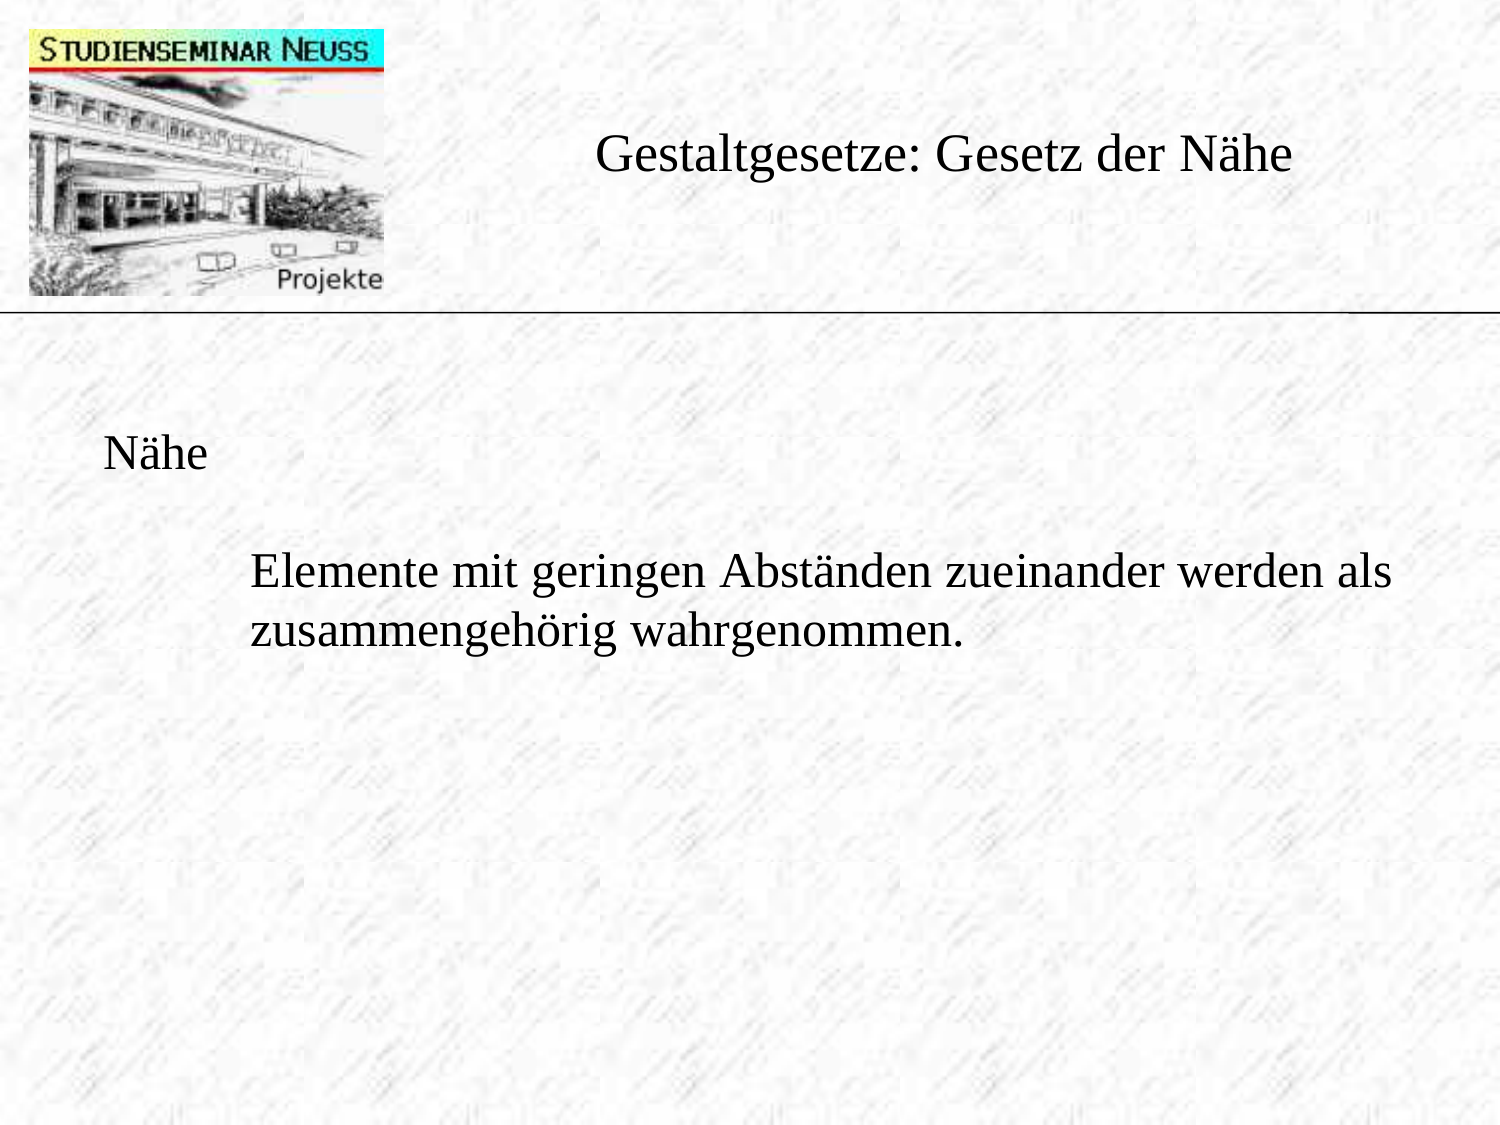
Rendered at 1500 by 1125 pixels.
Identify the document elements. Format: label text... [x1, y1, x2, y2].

picture [0, 314, 1500, 1125]
text_box Gestaltgesetze: Gesetz der Nähe [472, 118, 1418, 191]
picture [0, 0, 1500, 311]
text_box Nähe Elemente mit geringen Abständen zueinander werden als zusammengehörig wahrgenommen. [88, 413, 1447, 661]
